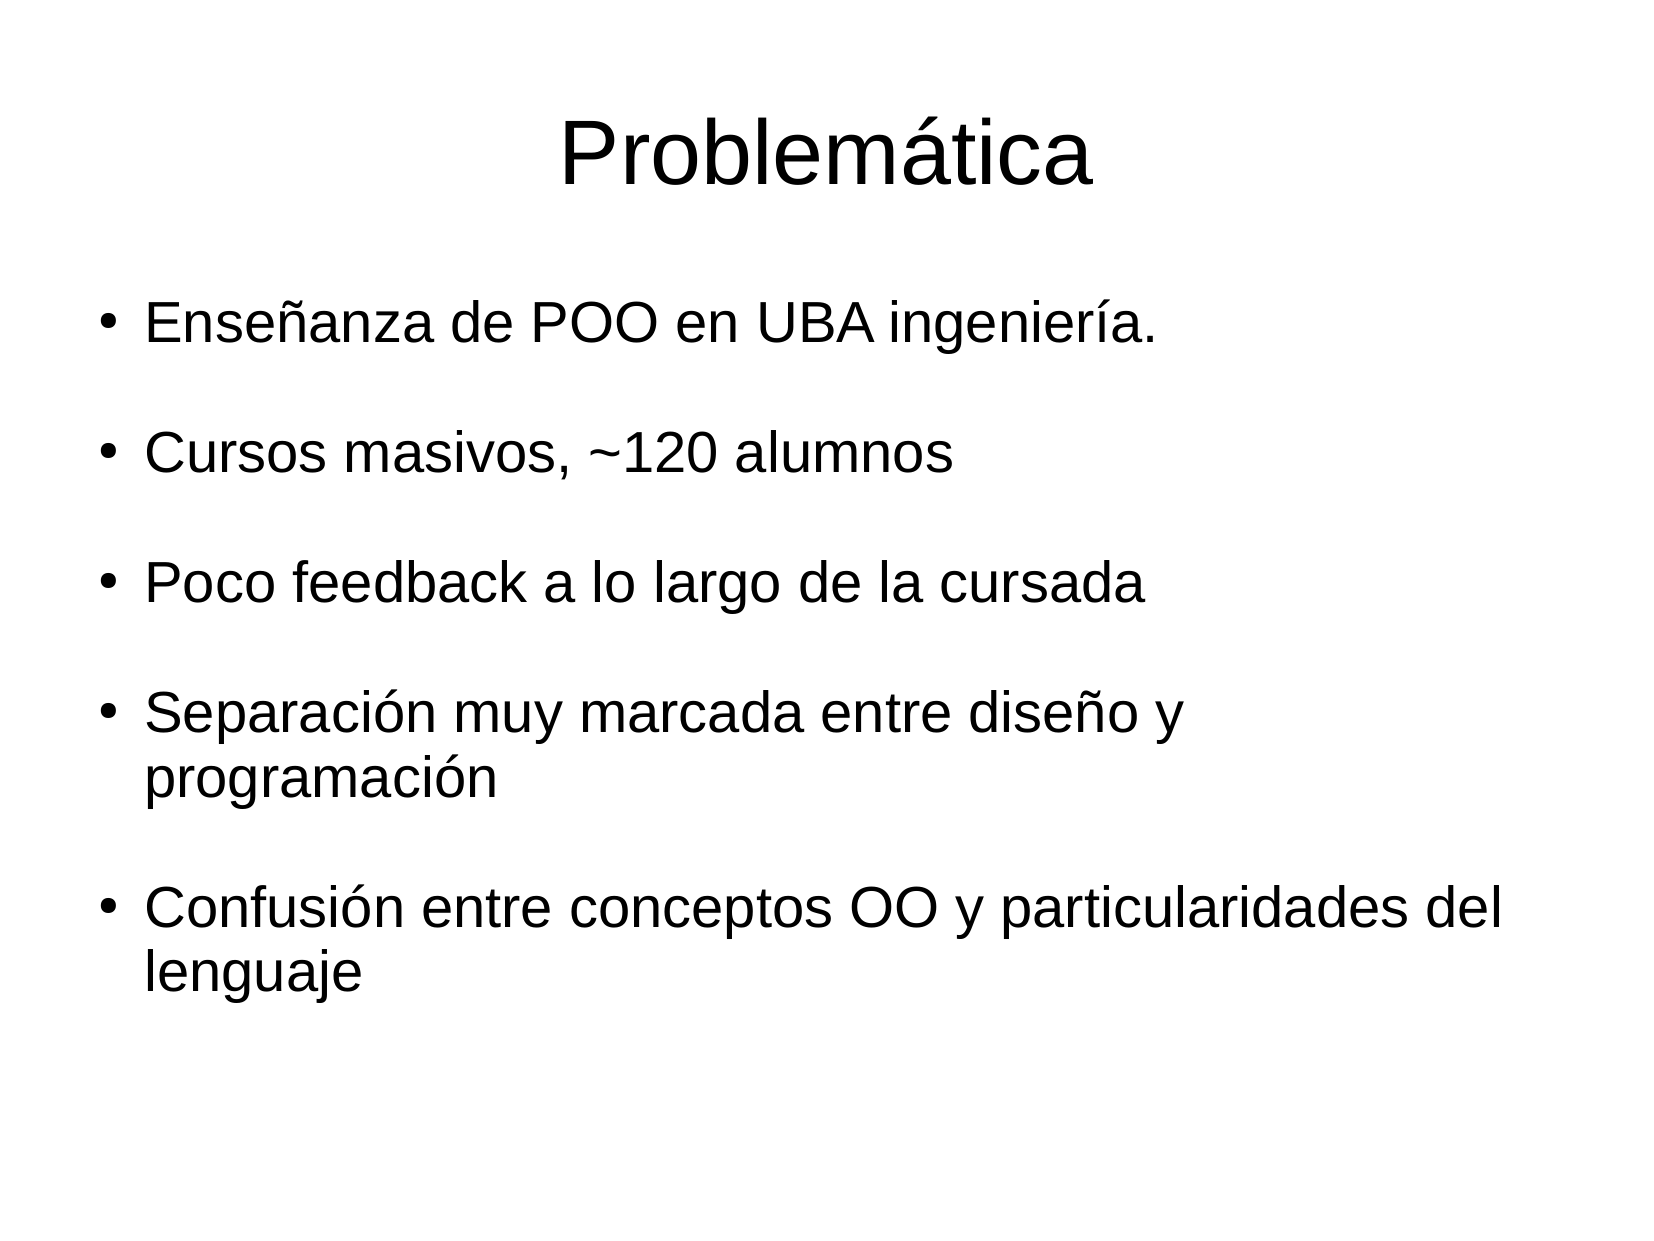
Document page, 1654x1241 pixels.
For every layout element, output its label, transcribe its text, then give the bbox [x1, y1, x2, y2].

title Problemática [82, 49, 1571, 257]
list Enseñanza de POO en UBA ingeniería. Cursos masivos, ~120 alumnos Poco feedback a lo largo de la cursada Separación muy marcada entre diseño y programación Confusión entre conceptos OO y particularidades del lenguaje [82, 290, 1538, 1010]
